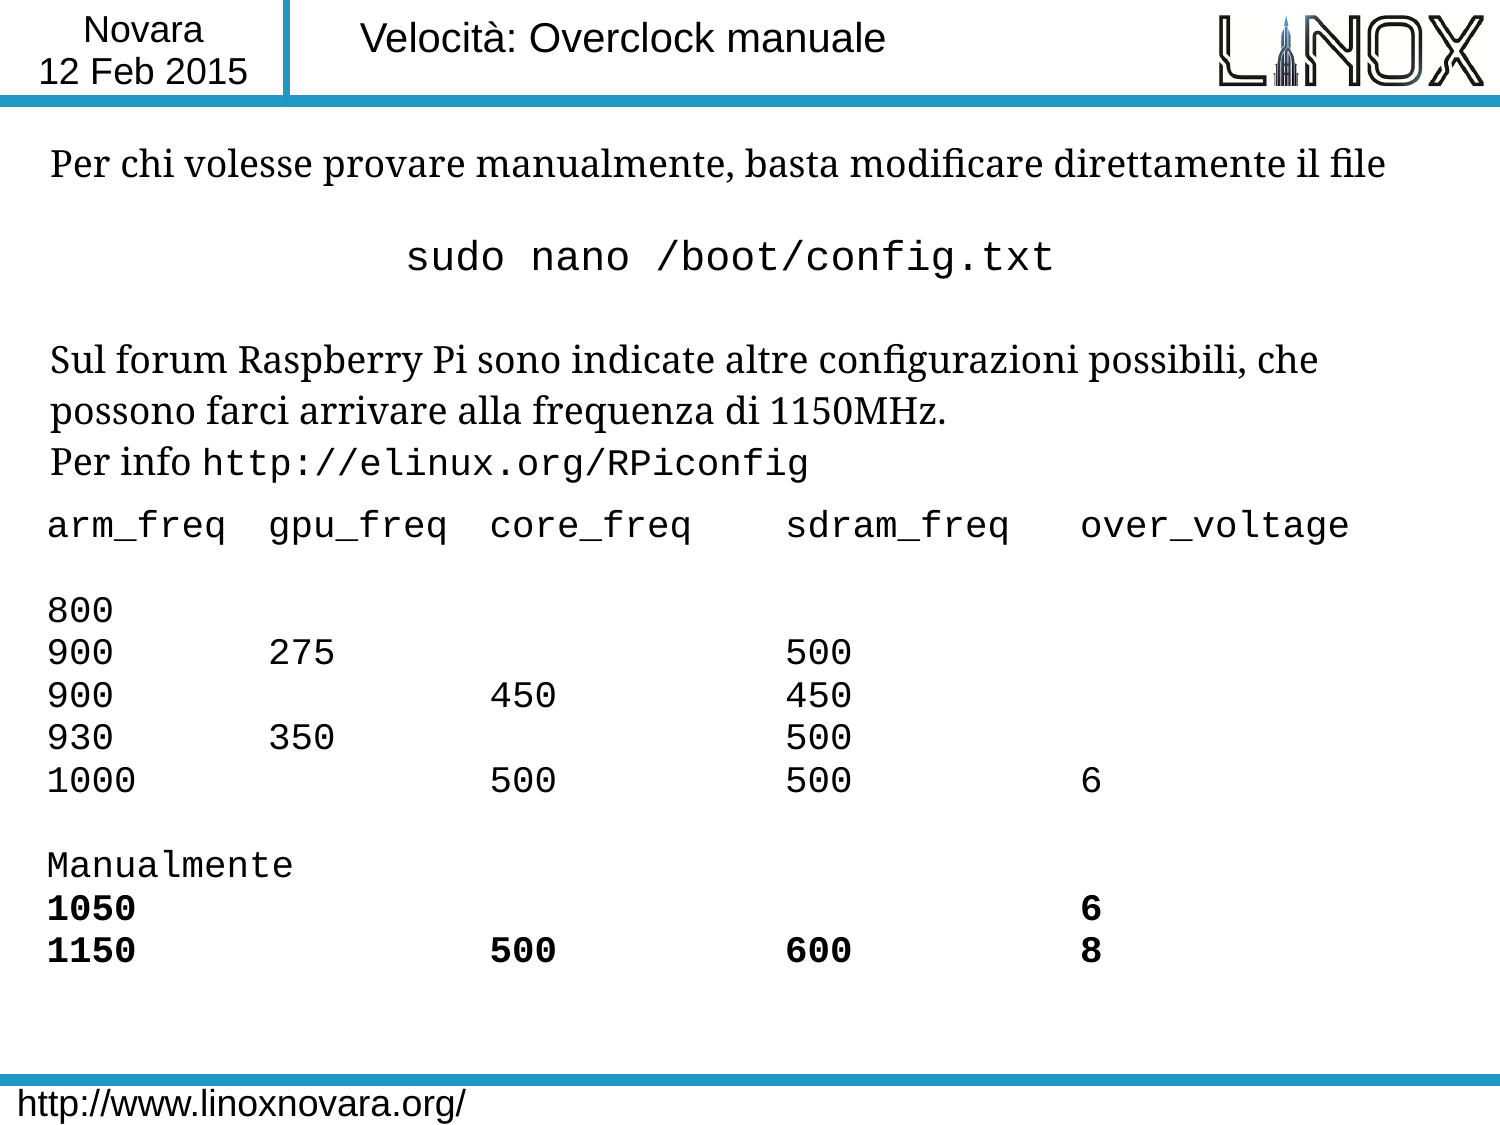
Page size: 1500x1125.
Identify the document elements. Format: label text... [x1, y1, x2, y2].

text_box arm_freq gpu_freq core_freq sdram_freq over_voltage 800 900 275 500 900 450 450 930 350 500 1000 500 500 6 Manualmente 1050 6 1150 500 600 8 [31, 498, 1485, 957]
picture [0, 0, 1500, 107]
picture [0, 1074, 1500, 1086]
text_box Per chi volesse provare manualmente, basta modificare direttamente il file sudo nano /boot/config.txt Sul forum Raspberry Pi sono indicate altre configurazioni possibili, che possono farci arrivare alla frequenza di 1150MHz. Per info http://elinux.org/RPiconfig [35, 129, 1426, 452]
list Velocità: Overclock manuale [345, 7, 1371, 83]
